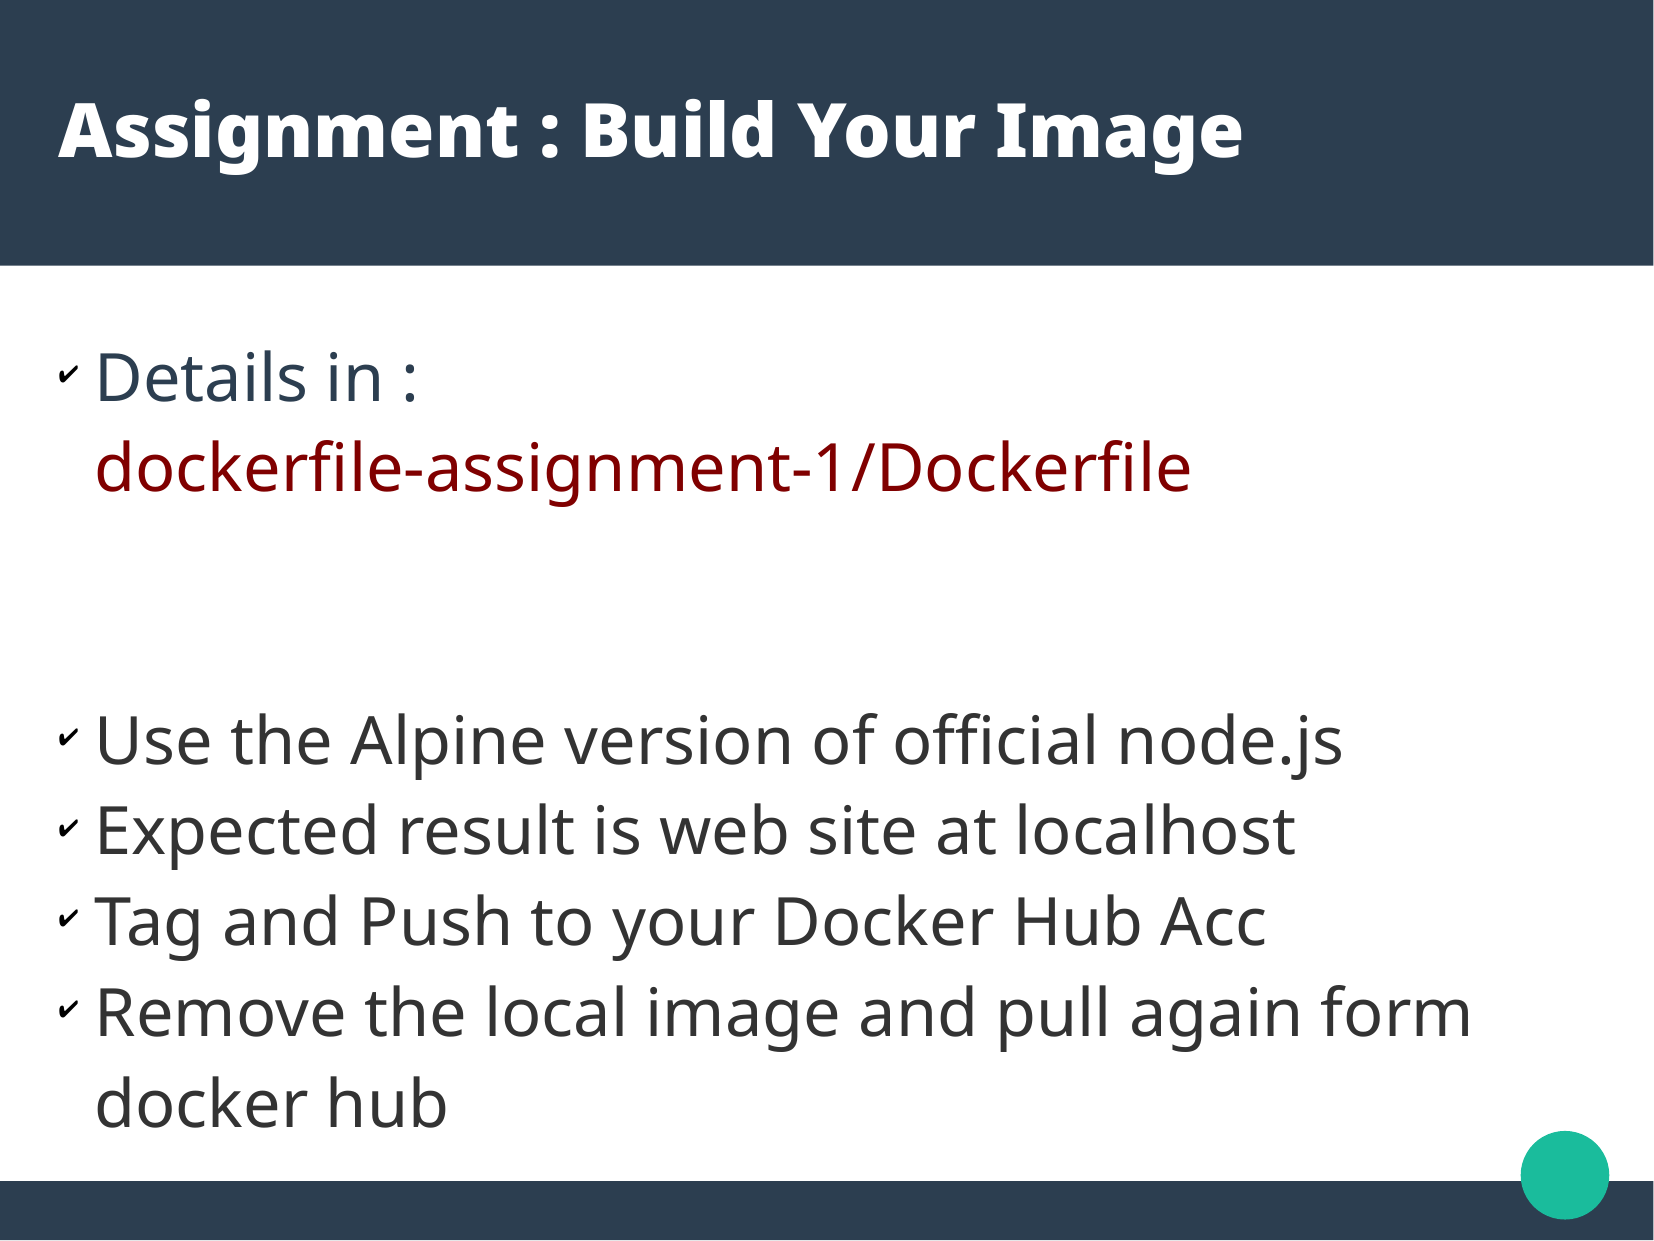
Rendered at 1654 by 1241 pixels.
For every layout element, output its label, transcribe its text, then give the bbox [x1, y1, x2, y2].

subtitle Details in : dockerfile-assignment-1/Dockerfile Use the Alpine version of official node.js Expected result is web site at localhost Tag and Push to your Docker Hub Acc Remove the local image and pull again form docker hub [59, 291, 1595, 1186]
title Assignment : Build Your Image [59, 40, 1595, 216]
